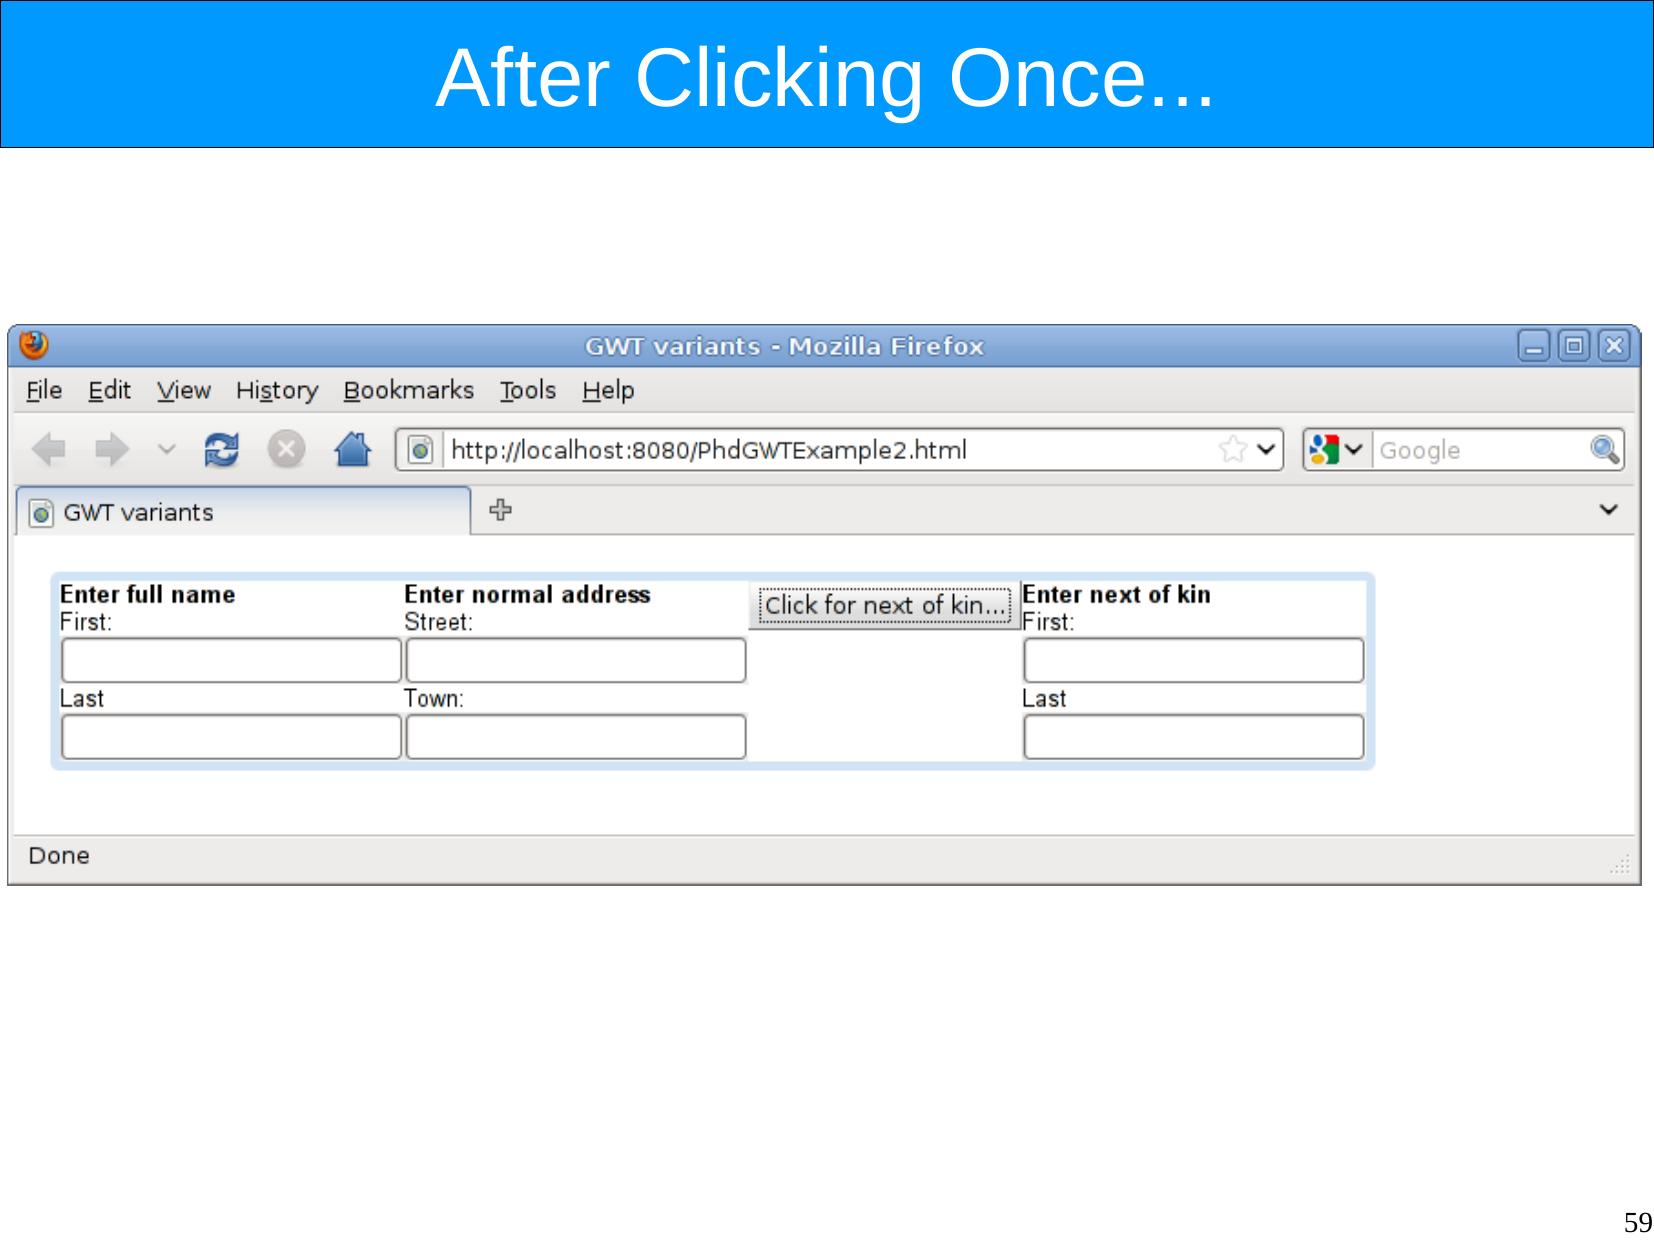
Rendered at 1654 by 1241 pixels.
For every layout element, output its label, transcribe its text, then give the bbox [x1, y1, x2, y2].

picture [7, 324, 1642, 886]
title After Clicking Once... [82, 21, 1571, 135]
